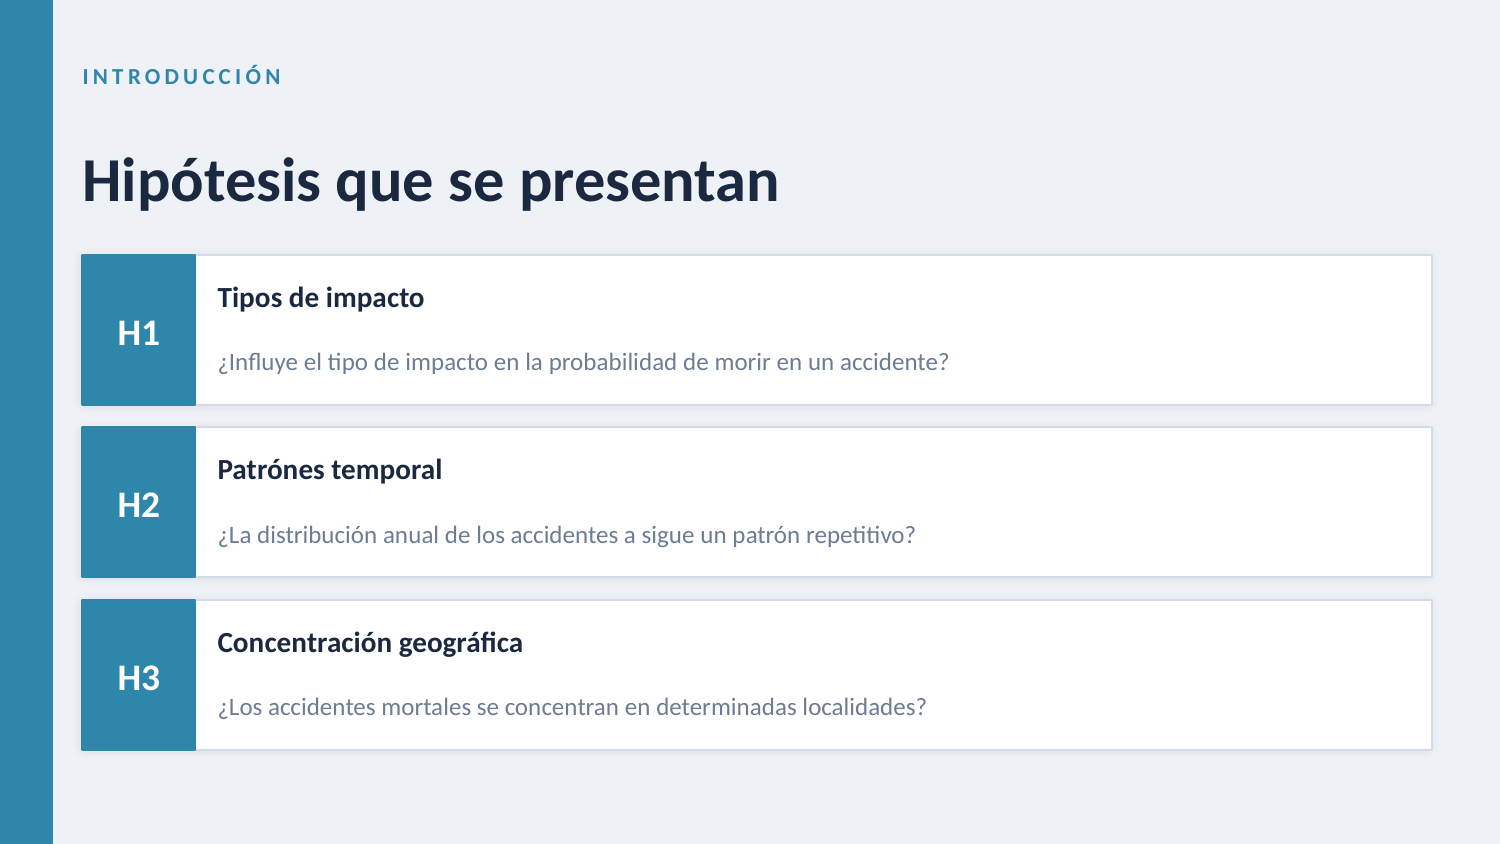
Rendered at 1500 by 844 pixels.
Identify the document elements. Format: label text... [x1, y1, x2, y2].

text_box [195, 599, 1433, 750]
text_box [195, 427, 1433, 578]
text_box H2 [82, 427, 195, 578]
text_box H1 [82, 254, 195, 405]
text_box ¿Los accidentes mortales se concentran en determinadas localidades? [217, 671, 1403, 740]
text_box Hipótesis que se presentan [82, 116, 1433, 237]
text_box ¿Influye el tipo de impacto en la probabilidad de morir en un accidente? [217, 326, 1403, 395]
text_box Patrónes temporal [217, 439, 1403, 497]
text_box Concentración geográfica [217, 611, 1403, 669]
text_box [195, 254, 1433, 405]
text_box INTRODUCCIÓN [82, 41, 1433, 110]
text_box H3 [82, 599, 195, 750]
text_box [0, 0, 53, 844]
text_box Tipos de impacto [217, 266, 1403, 324]
text_box ¿La distribución anual de los accidentes a sigue un patrón repetitivo? [217, 499, 1403, 567]
